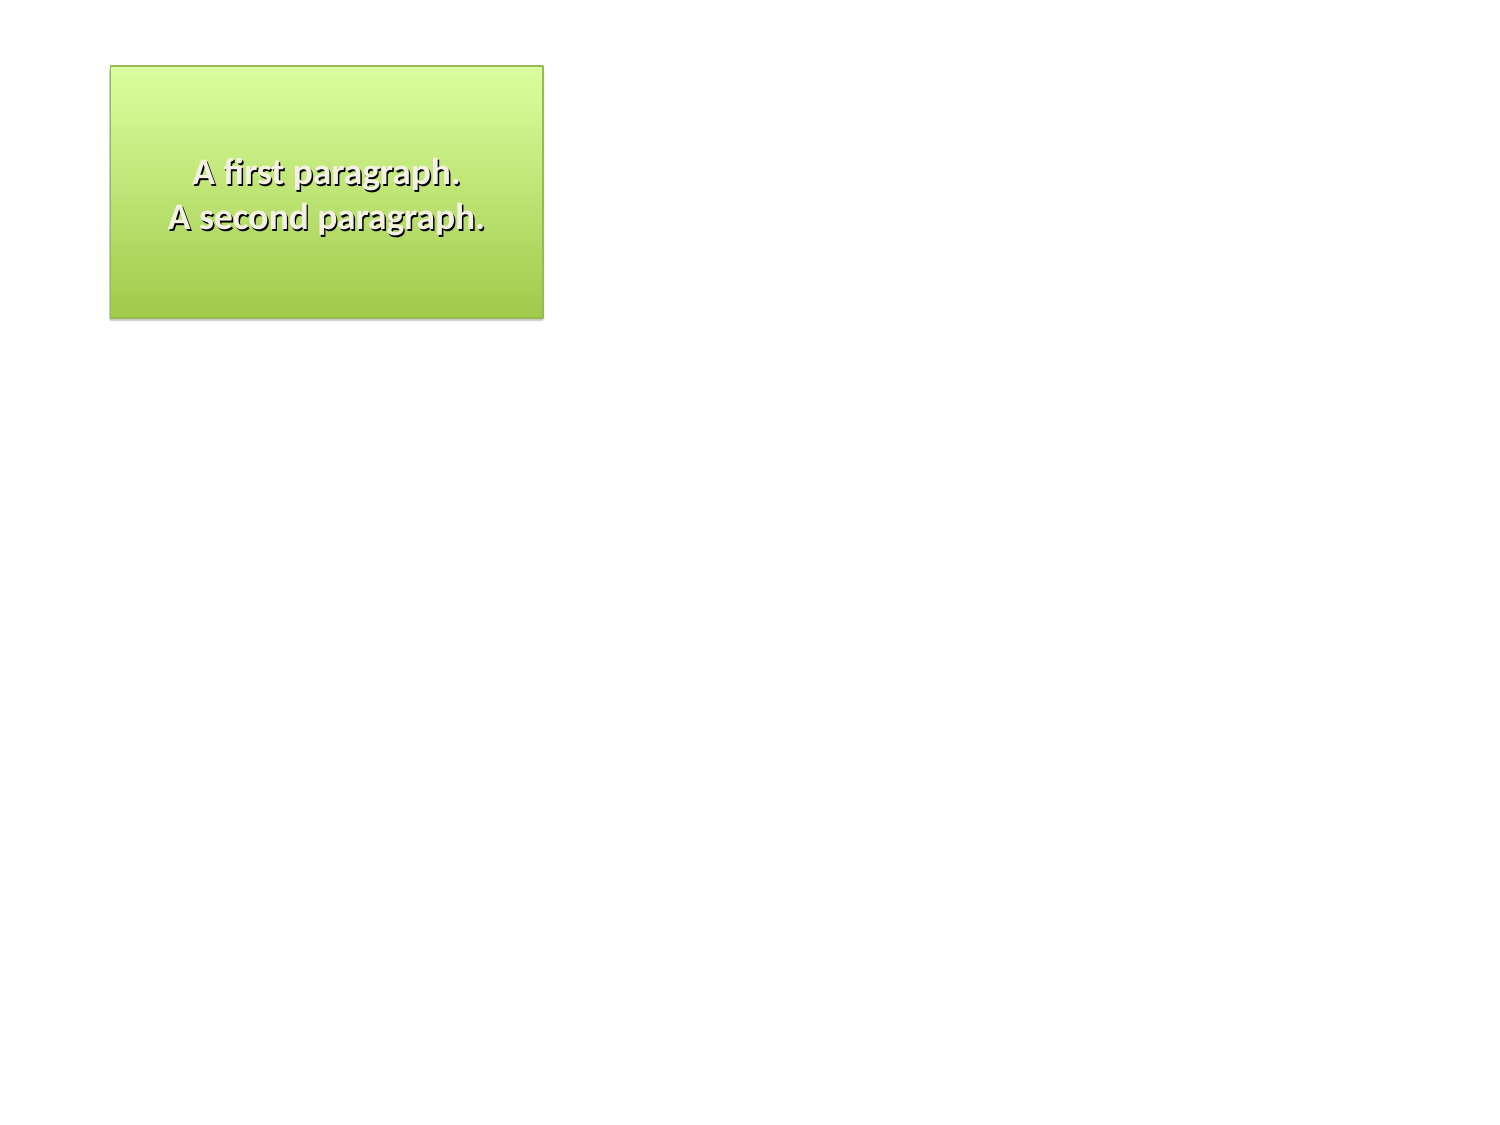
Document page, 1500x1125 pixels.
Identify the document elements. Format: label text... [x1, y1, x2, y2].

text_box A first paragraph. A second paragraph. [111, 66, 543, 318]
